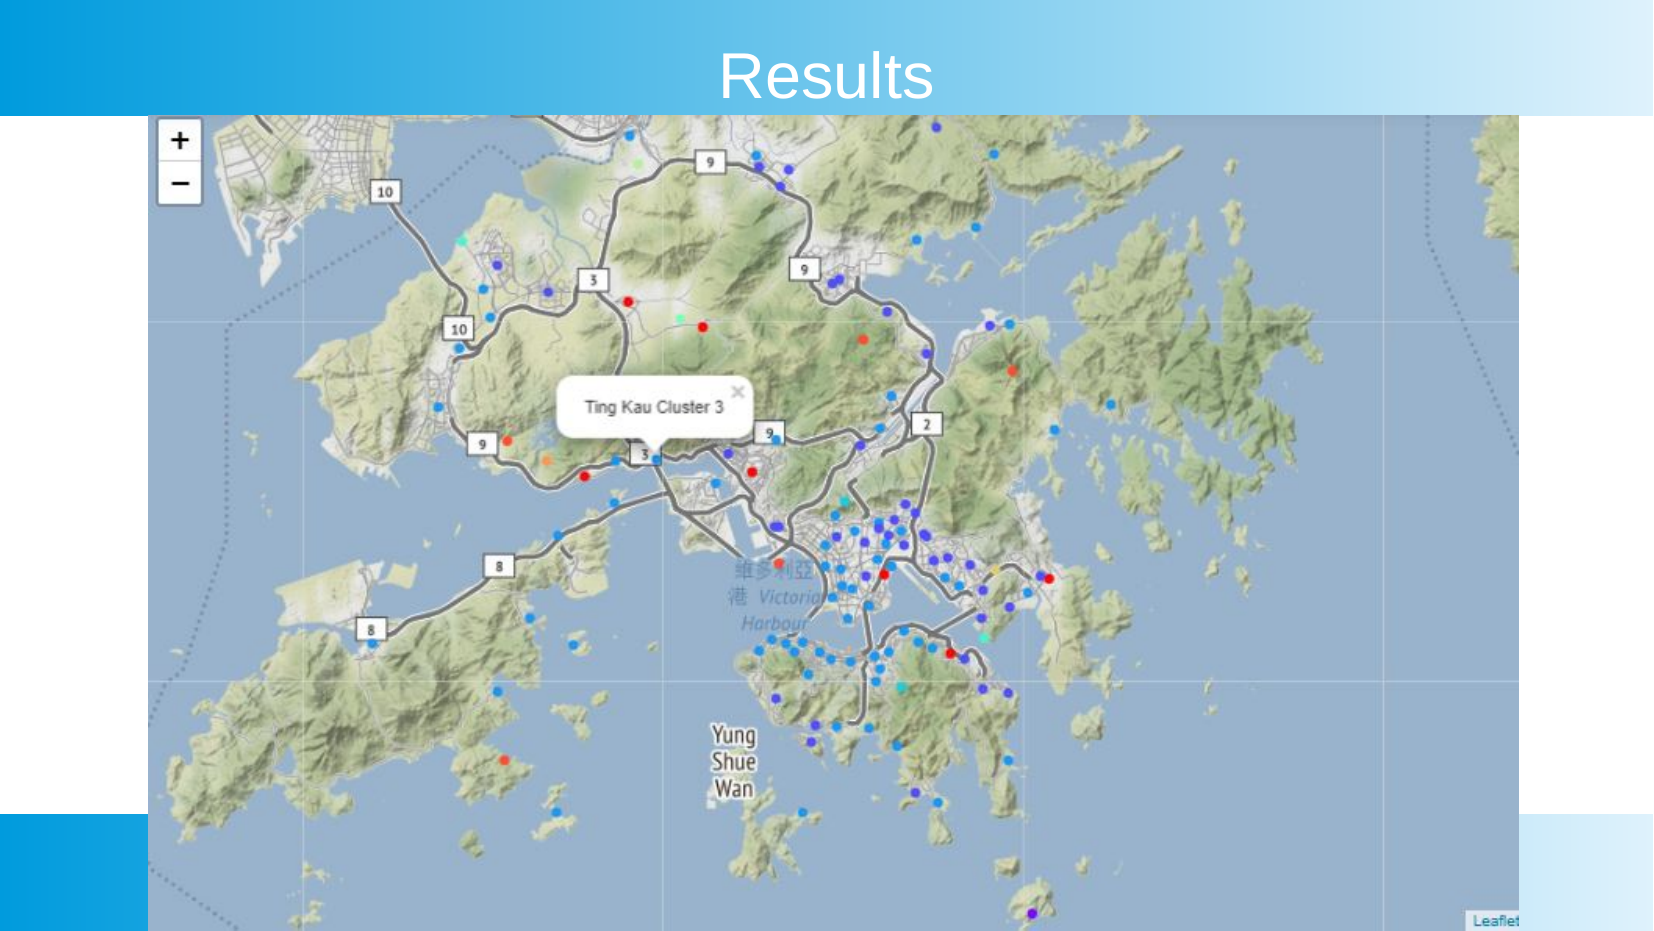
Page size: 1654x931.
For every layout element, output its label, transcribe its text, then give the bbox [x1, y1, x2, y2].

title Results [82, 37, 1571, 116]
picture [148, 115, 1519, 931]
